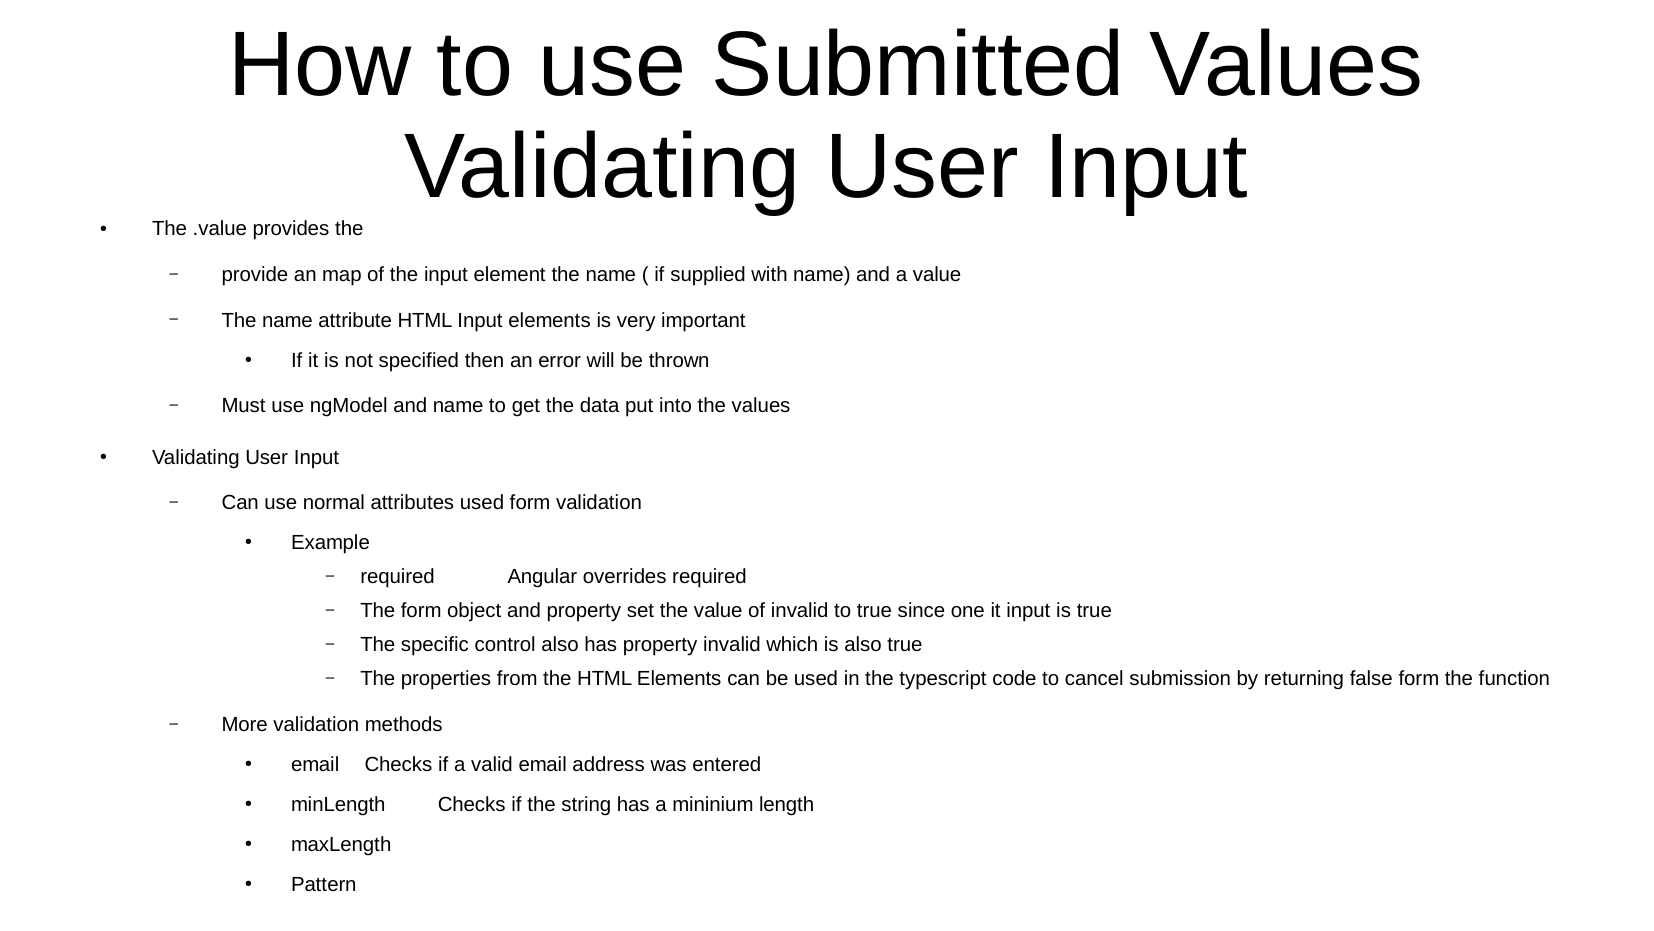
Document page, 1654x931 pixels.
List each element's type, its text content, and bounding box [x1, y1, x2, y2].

title How to use Submitted Values Validating User Input [82, 12, 1571, 217]
list The .value provides the provide an map of the input element the name ( if supplied with name) and a value The name attribute HTML Input elements is very important If it is not specified then an error will be thrown Must use ngModel and name to get the data put into the values Validating User Input Can use normal attributes used form validation Example required Angular overrides required The form object and property set the value of invalid to true since one it input is true The specific control also has property invalid which is also true The properties from the HTML Elements can be used in the typescript code to cancel submission by returning false form the function More validation methods email Checks if a valid email address was entered minLength Checks if the string has a mininium length maxLength Pattern [82, 217, 1621, 901]
